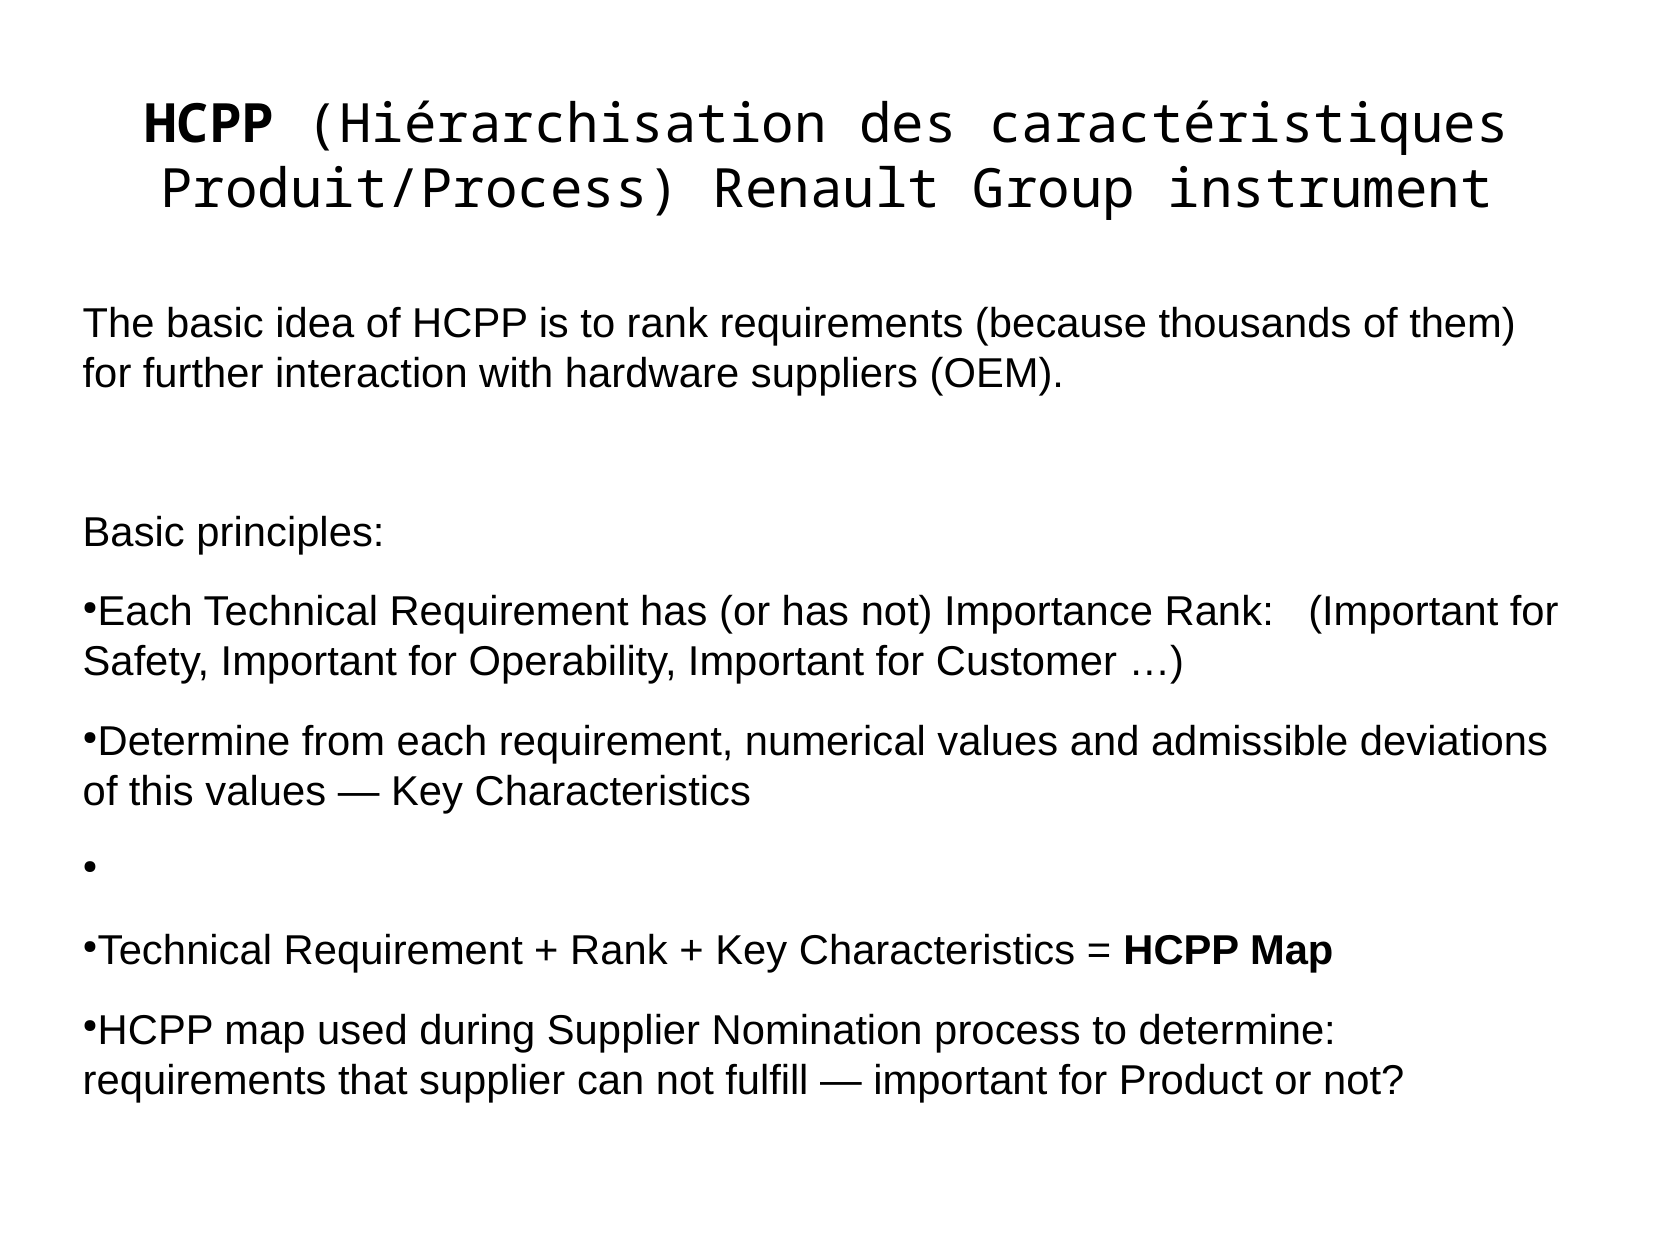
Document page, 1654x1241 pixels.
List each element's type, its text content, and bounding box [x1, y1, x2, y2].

list The basic idea of HCPP is to rank requirements (because thousands of them) for further interaction with hardware suppliers (OEM). Basic principles: Each Technical Requirement has (or has not) Importance Rank: (Important for Safety, Important for Operability, Important for Customer …) Determine from each requirement, numerical values and admissible deviations of this values — Key Characteristics Technical Requirement + Rank + Key Characteristics = HCPP Map HCPP map used during Supplier Nomination process to determine: requirements that supplier can not fulfill — important for Product or not? [82, 295, 1571, 1134]
title HCPP (Hiérarchisation des caractéristiques Produit/Process) Renault Group instrument [82, 49, 1571, 257]
